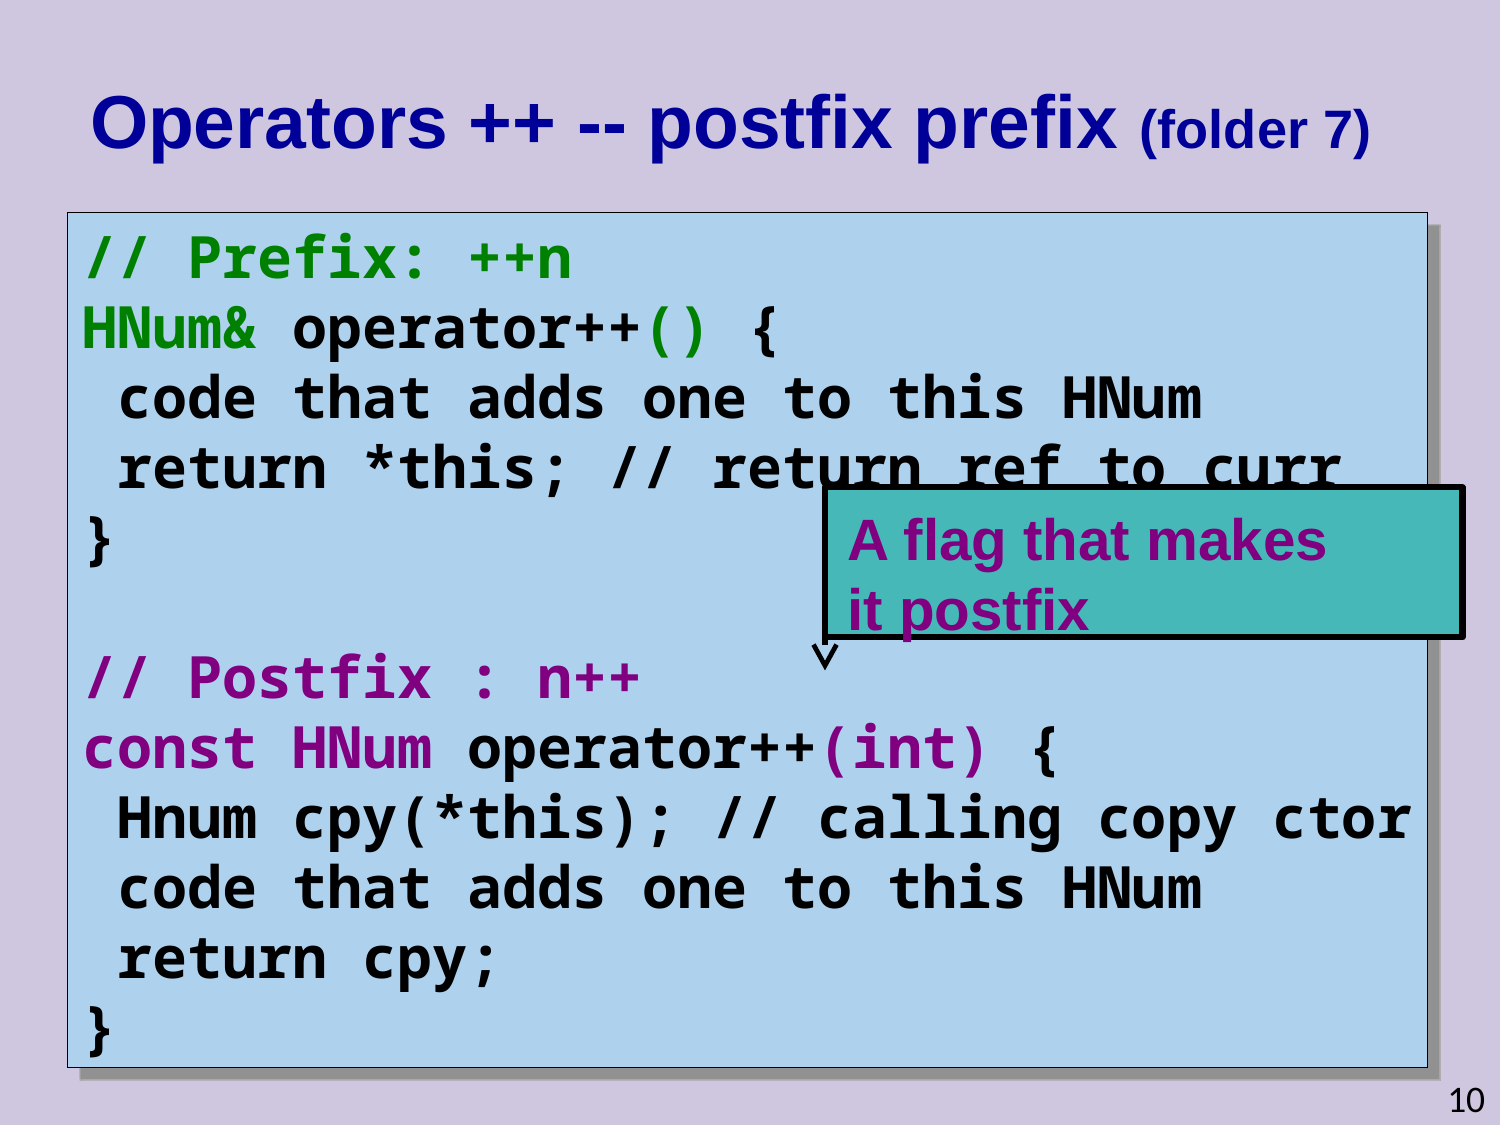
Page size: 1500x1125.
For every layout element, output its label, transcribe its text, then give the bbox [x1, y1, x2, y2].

text_box // Prefix: ++n HNum& operator++() { code that adds one to this HNum return *this; // return ref to curr } // Postfix : n++ const HNum operator++(int) { Hnum cpy(*this); // calling copy ctor code that adds one to this HNum return cpy; } [67, 212, 1428, 1068]
text_box <number> [1428, 1069, 1500, 1125]
text_box A flag that makes it postfix [824, 487, 1500, 658]
title Operators ++ -- postfix prefix (folder 7) [90, 24, 1468, 213]
